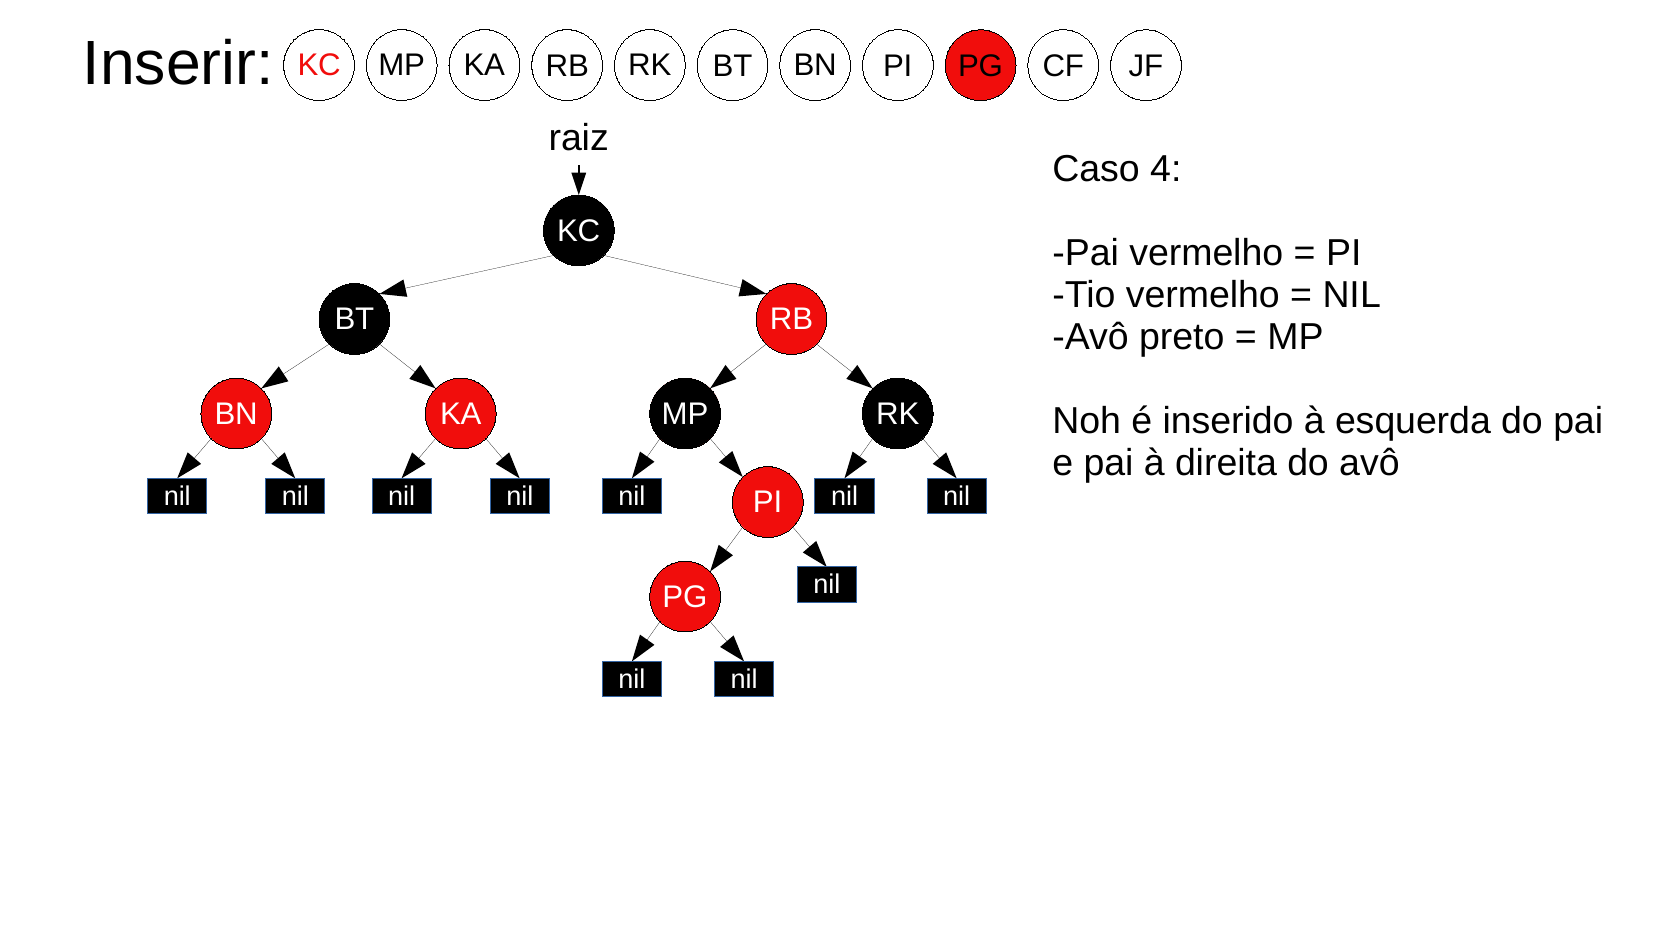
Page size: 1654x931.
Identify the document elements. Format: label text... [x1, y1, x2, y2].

text_box nil [265, 478, 325, 514]
text_box raiz [533, 108, 624, 166]
text_box KA [449, 29, 520, 101]
text_box CF [1027, 29, 1099, 101]
text_box KC [283, 29, 355, 101]
text_box Caso 4: -Pai vermelho = PI -Tio vermelho = NIL -Avô preto = MP Noh é inserido à esquerda do pai e pai à direita do avô [1037, 140, 1619, 491]
text_box PI [732, 466, 804, 538]
text_box nil [714, 661, 774, 697]
text_box RK [862, 378, 934, 449]
text_box BN [200, 378, 272, 449]
text_box nil [814, 478, 875, 514]
text_box RB [531, 29, 603, 101]
text_box MP [366, 29, 438, 101]
text_box nil [927, 478, 987, 514]
title Inserir: [82, 28, 284, 98]
text_box BT [697, 29, 768, 101]
text_box nil [602, 661, 662, 697]
text_box PG [945, 29, 1017, 101]
text_box RK [614, 29, 686, 101]
text_box KA [425, 378, 497, 449]
text_box KC [543, 195, 615, 266]
text_box nil [797, 566, 857, 603]
text_box nil [372, 478, 432, 514]
text_box RB [756, 283, 827, 355]
text_box JF [1110, 29, 1182, 101]
text_box nil [602, 478, 662, 514]
text_box PI [862, 29, 934, 101]
text_box BT [319, 283, 390, 355]
text_box nil [147, 478, 207, 514]
text_box MP [649, 378, 721, 449]
text_box nil [490, 478, 550, 514]
text_box PG [649, 561, 721, 632]
text_box BN [779, 29, 851, 101]
